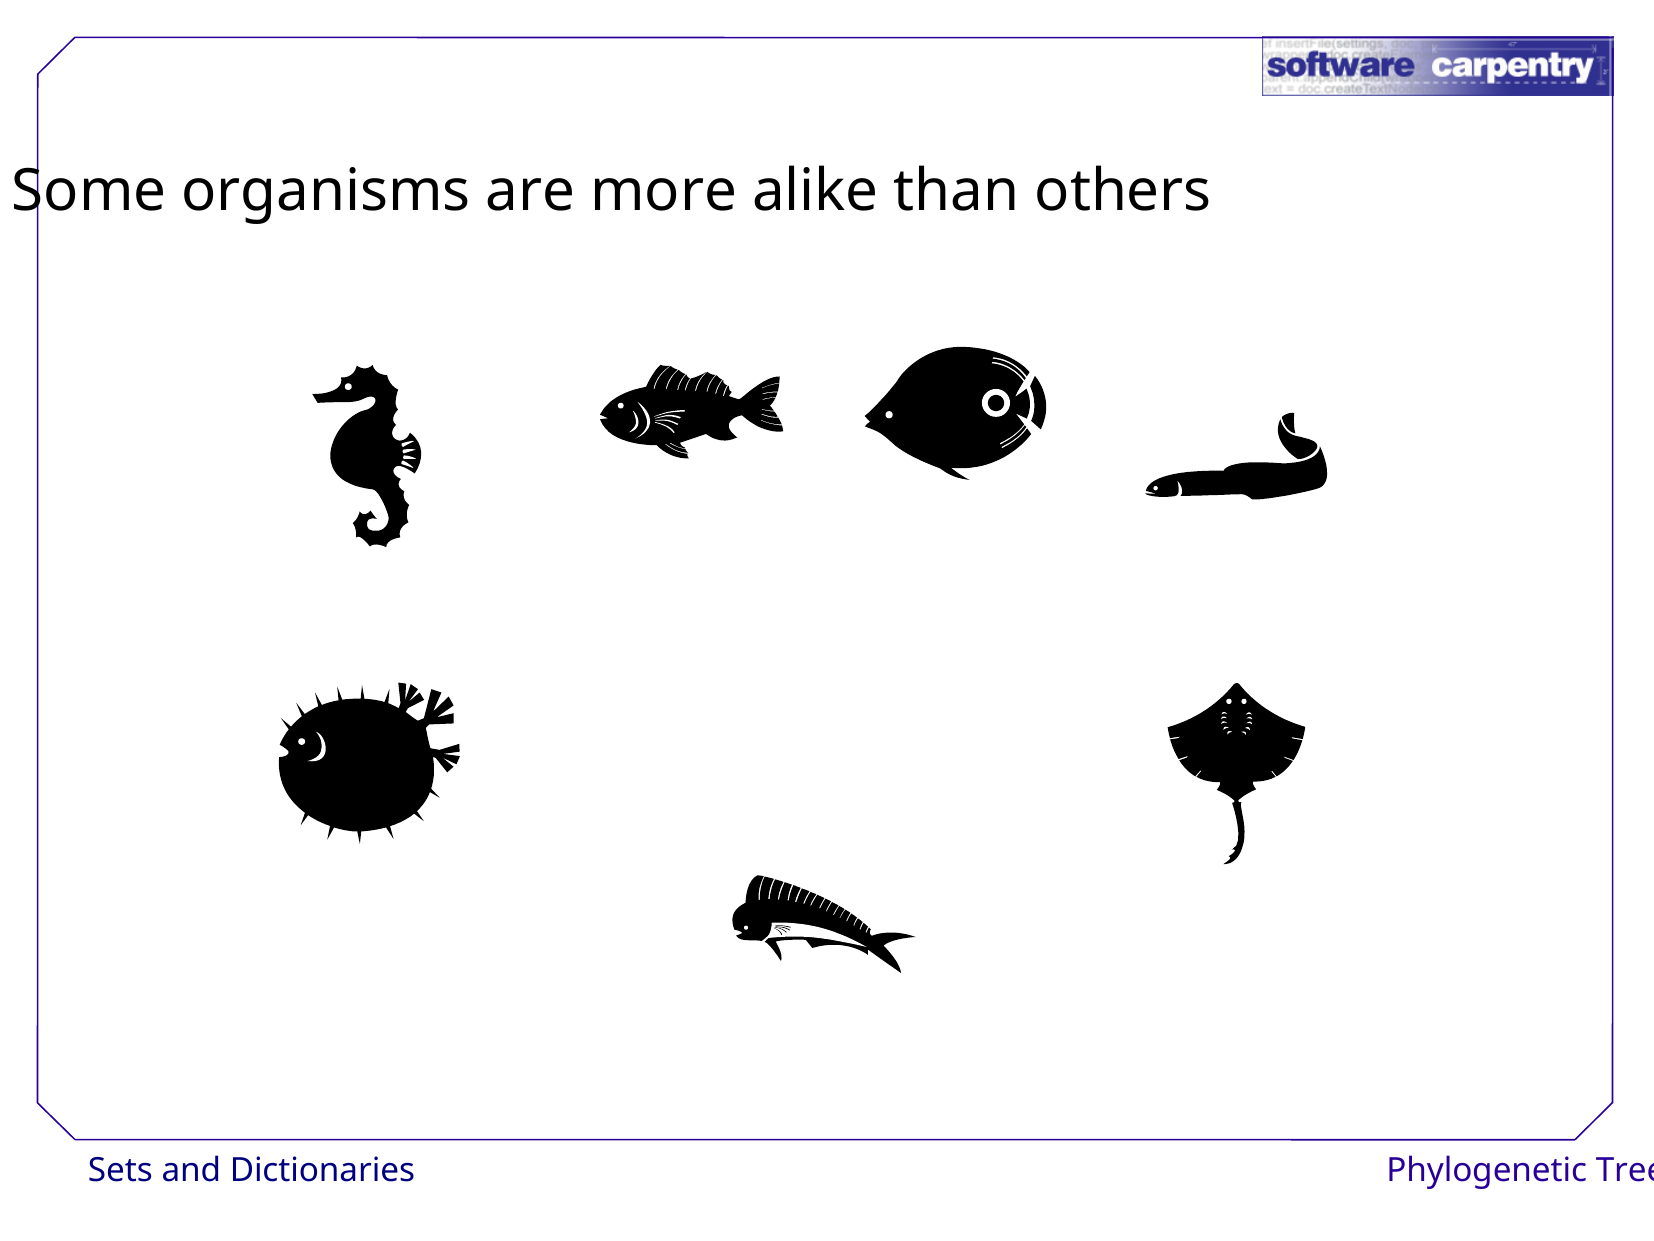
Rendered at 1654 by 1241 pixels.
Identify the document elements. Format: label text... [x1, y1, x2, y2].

picture [276, 682, 460, 845]
picture [600, 364, 784, 460]
picture [732, 875, 916, 973]
picture [1167, 683, 1306, 866]
picture [312, 364, 425, 548]
picture [1262, 36, 1614, 96]
picture [1145, 411, 1328, 501]
picture [864, 346, 1048, 480]
text_box Some organisms are more alike than others [0, 109, 1378, 231]
